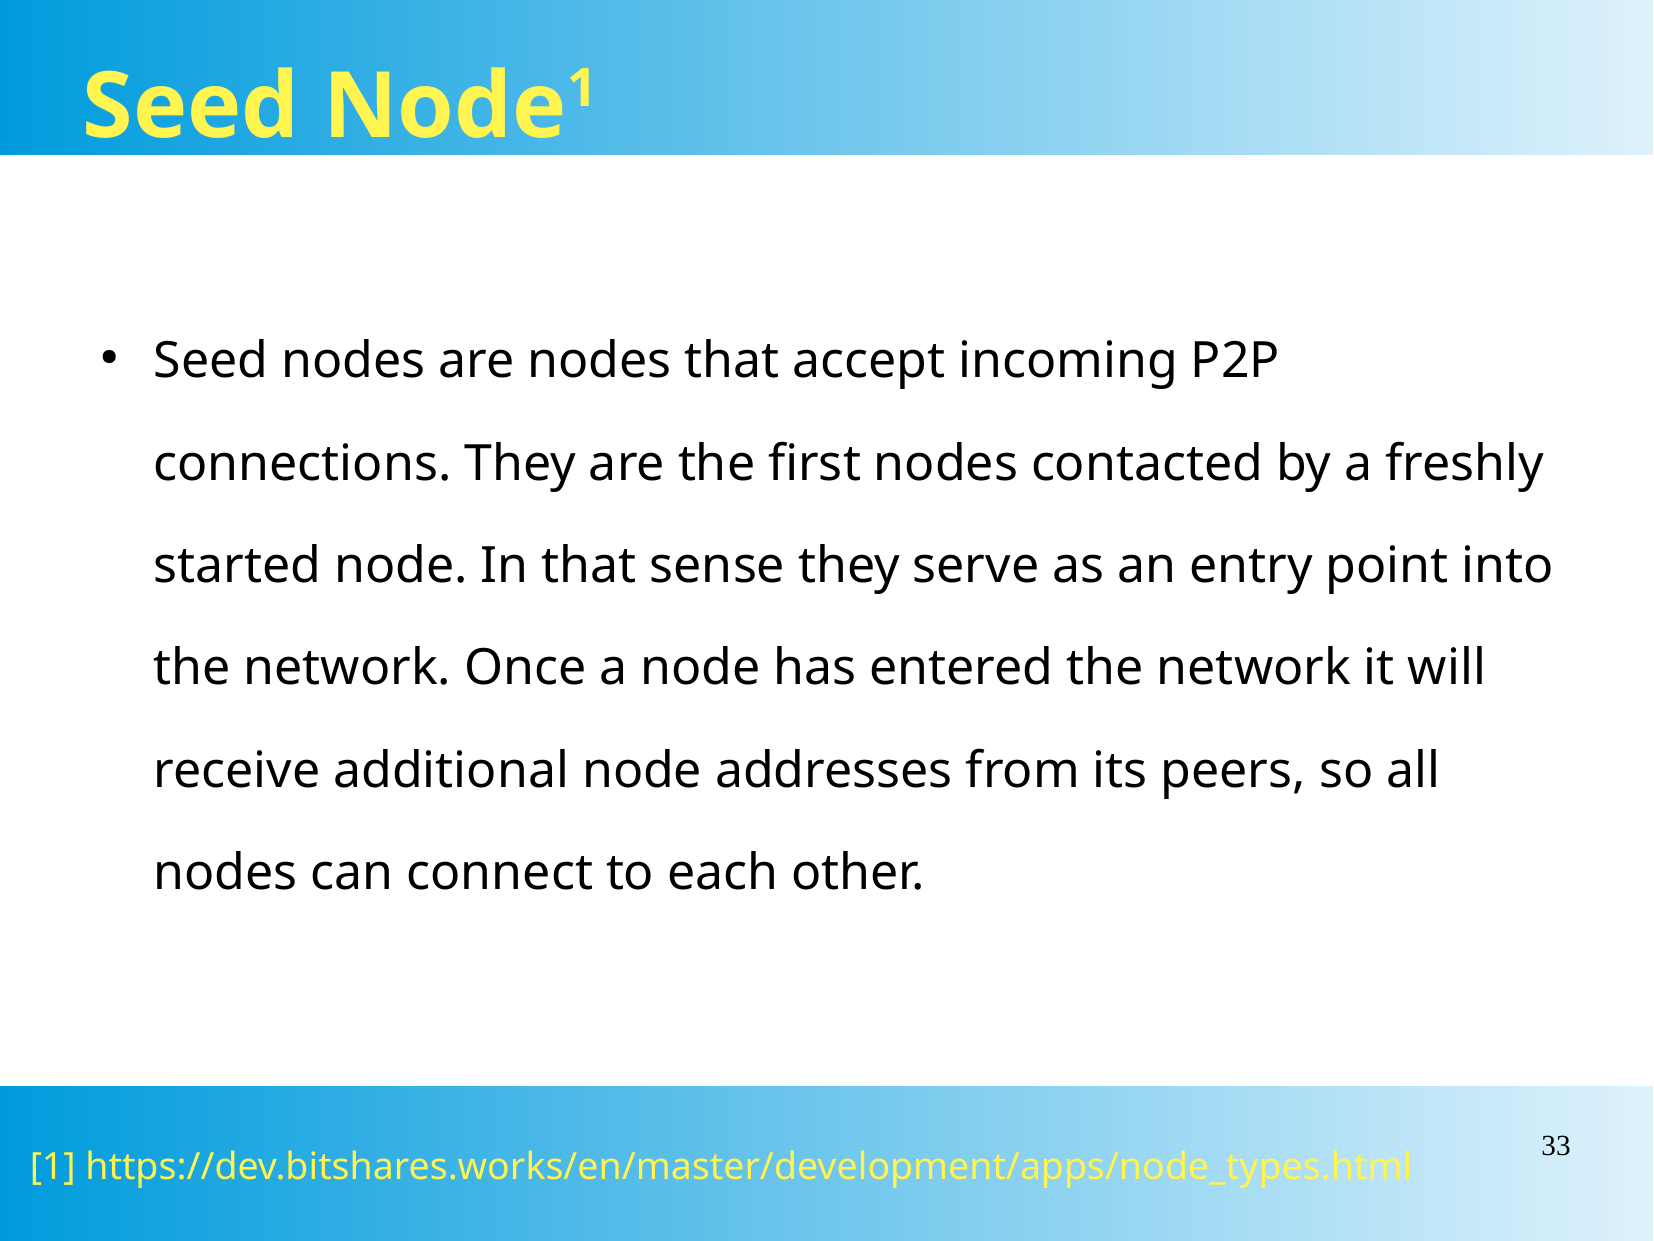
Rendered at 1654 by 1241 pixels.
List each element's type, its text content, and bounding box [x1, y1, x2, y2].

text_box [1] https://dev.bitshares.works/en/master/development/apps/node_types.html [15, 1132, 1501, 1186]
title Seed Node1 [82, 49, 1571, 155]
list Seed nodes are nodes that accept incoming P2P connections. They are the first nodes contacted by a freshly started node. In that sense they serve as an entry point into the network. Once a node has entered the network it will receive additional node addresses from its peers, so all nodes can connect to each other. [82, 290, 1571, 1010]
